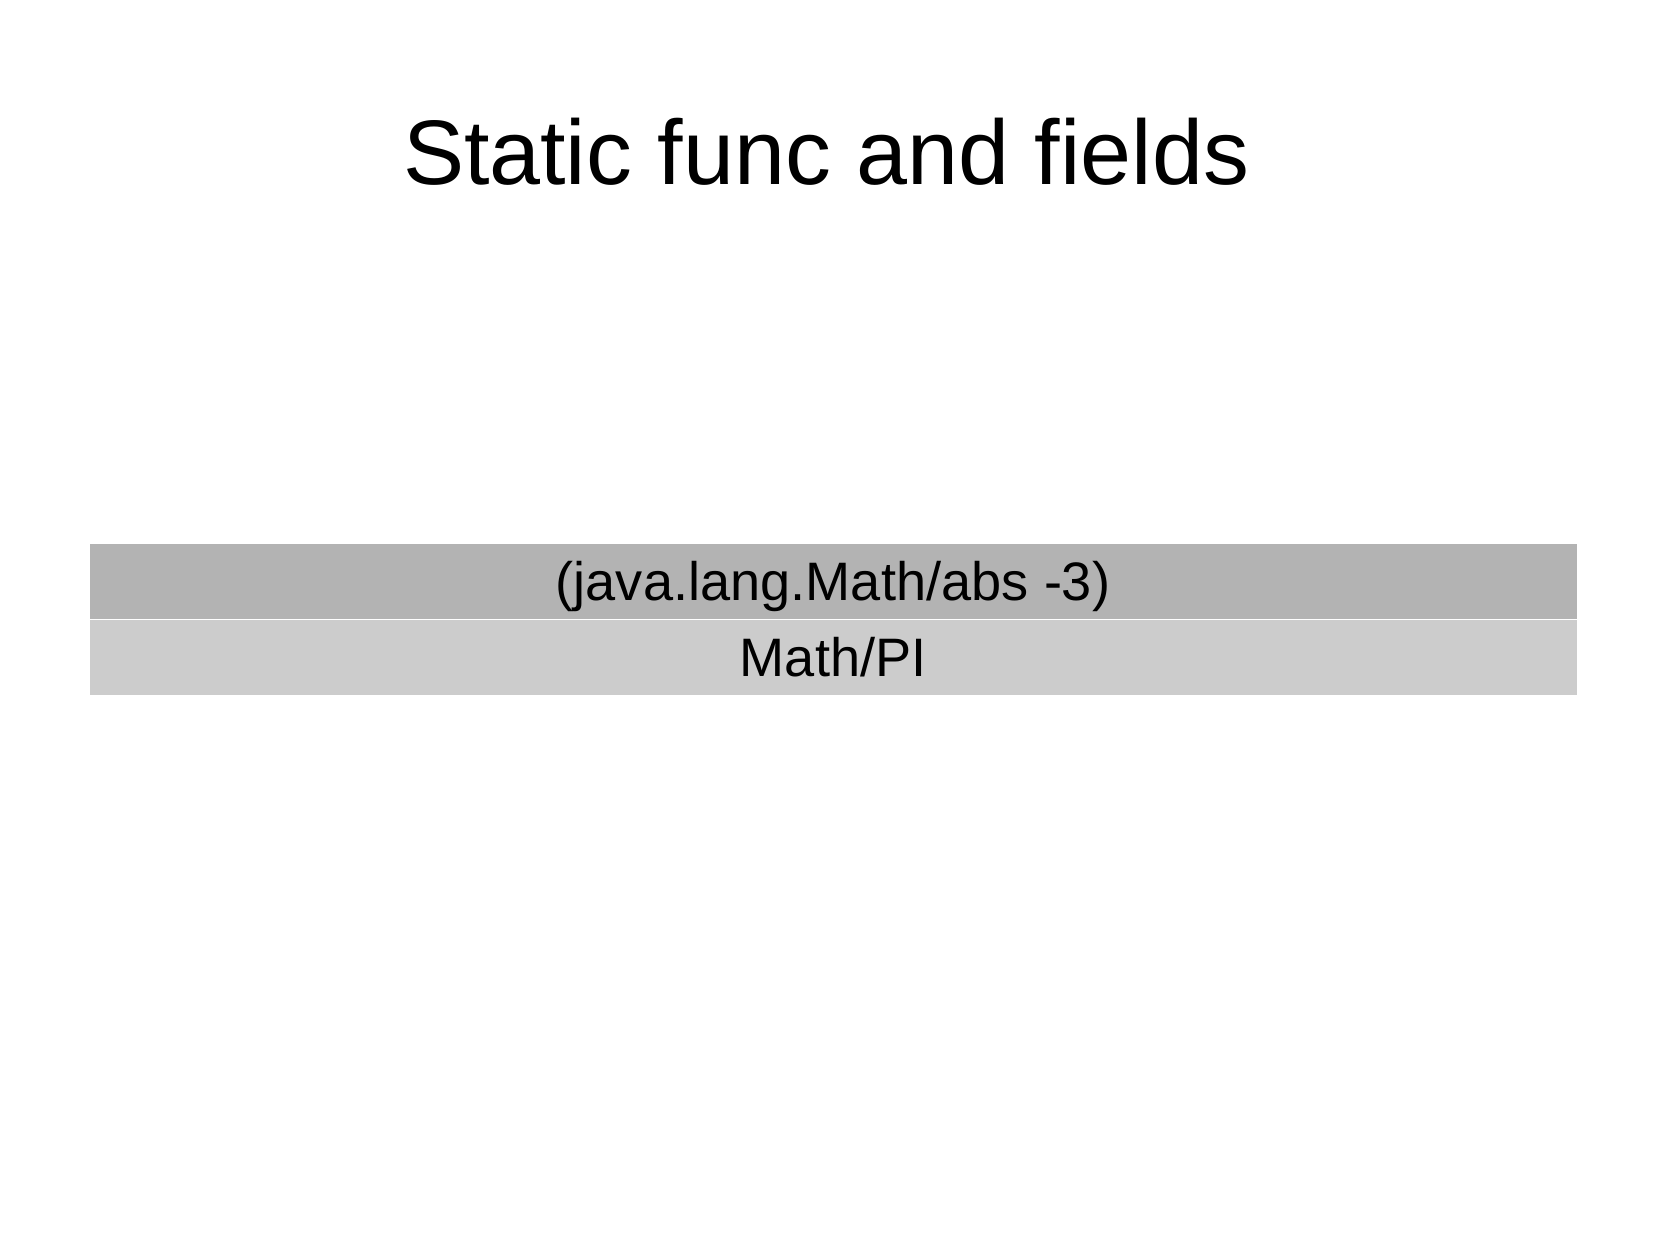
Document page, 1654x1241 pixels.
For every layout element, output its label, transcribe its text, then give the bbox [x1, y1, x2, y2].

table_cell Math/PI [90, 620, 1577, 695]
title Static func and fields [82, 49, 1571, 257]
table_header (java.lang.Math/abs -3) [90, 544, 1577, 619]
